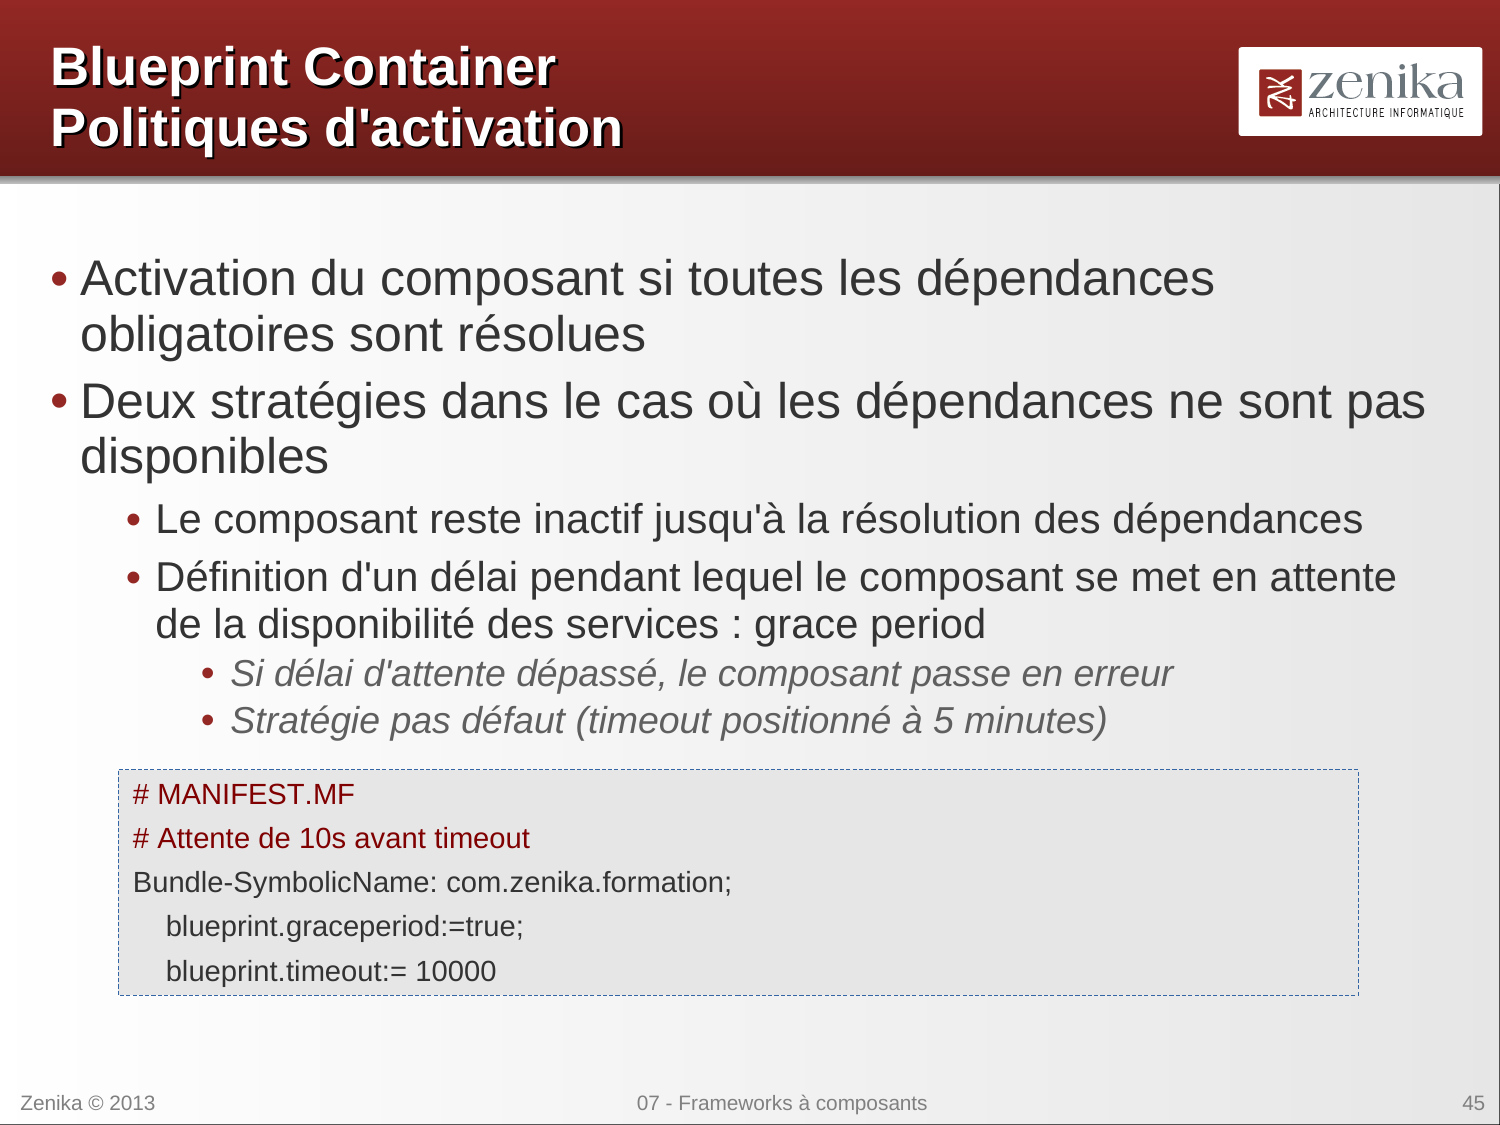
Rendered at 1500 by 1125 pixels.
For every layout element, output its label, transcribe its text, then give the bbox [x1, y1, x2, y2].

list # MANIFEST.MF # Attente de 10s avant timeout Bundle-SymbolicName: com.zenika.formation; blueprint.graceperiod:=true; blueprint.timeout:= 10000 [118, 769, 1359, 996]
title Blueprint Container Politiques d'activation [50, 15, 1206, 180]
list Activation du composant si toutes les dépendances obligatoires sont résolues Deux stratégies dans le cas où les dépendances ne sont pas disponibles Le composant reste inactif jusqu'à la résolution des dépendances Définition d'un délai pendant lequel le composant se met en attente de la disponibilité des services : grace period Si délai d'attente dépassé, le composant passe en erreur Stratégie pas défaut (timeout positionné à 5 minutes) [50, 249, 1435, 1064]
picture [1257, 58, 1464, 125]
